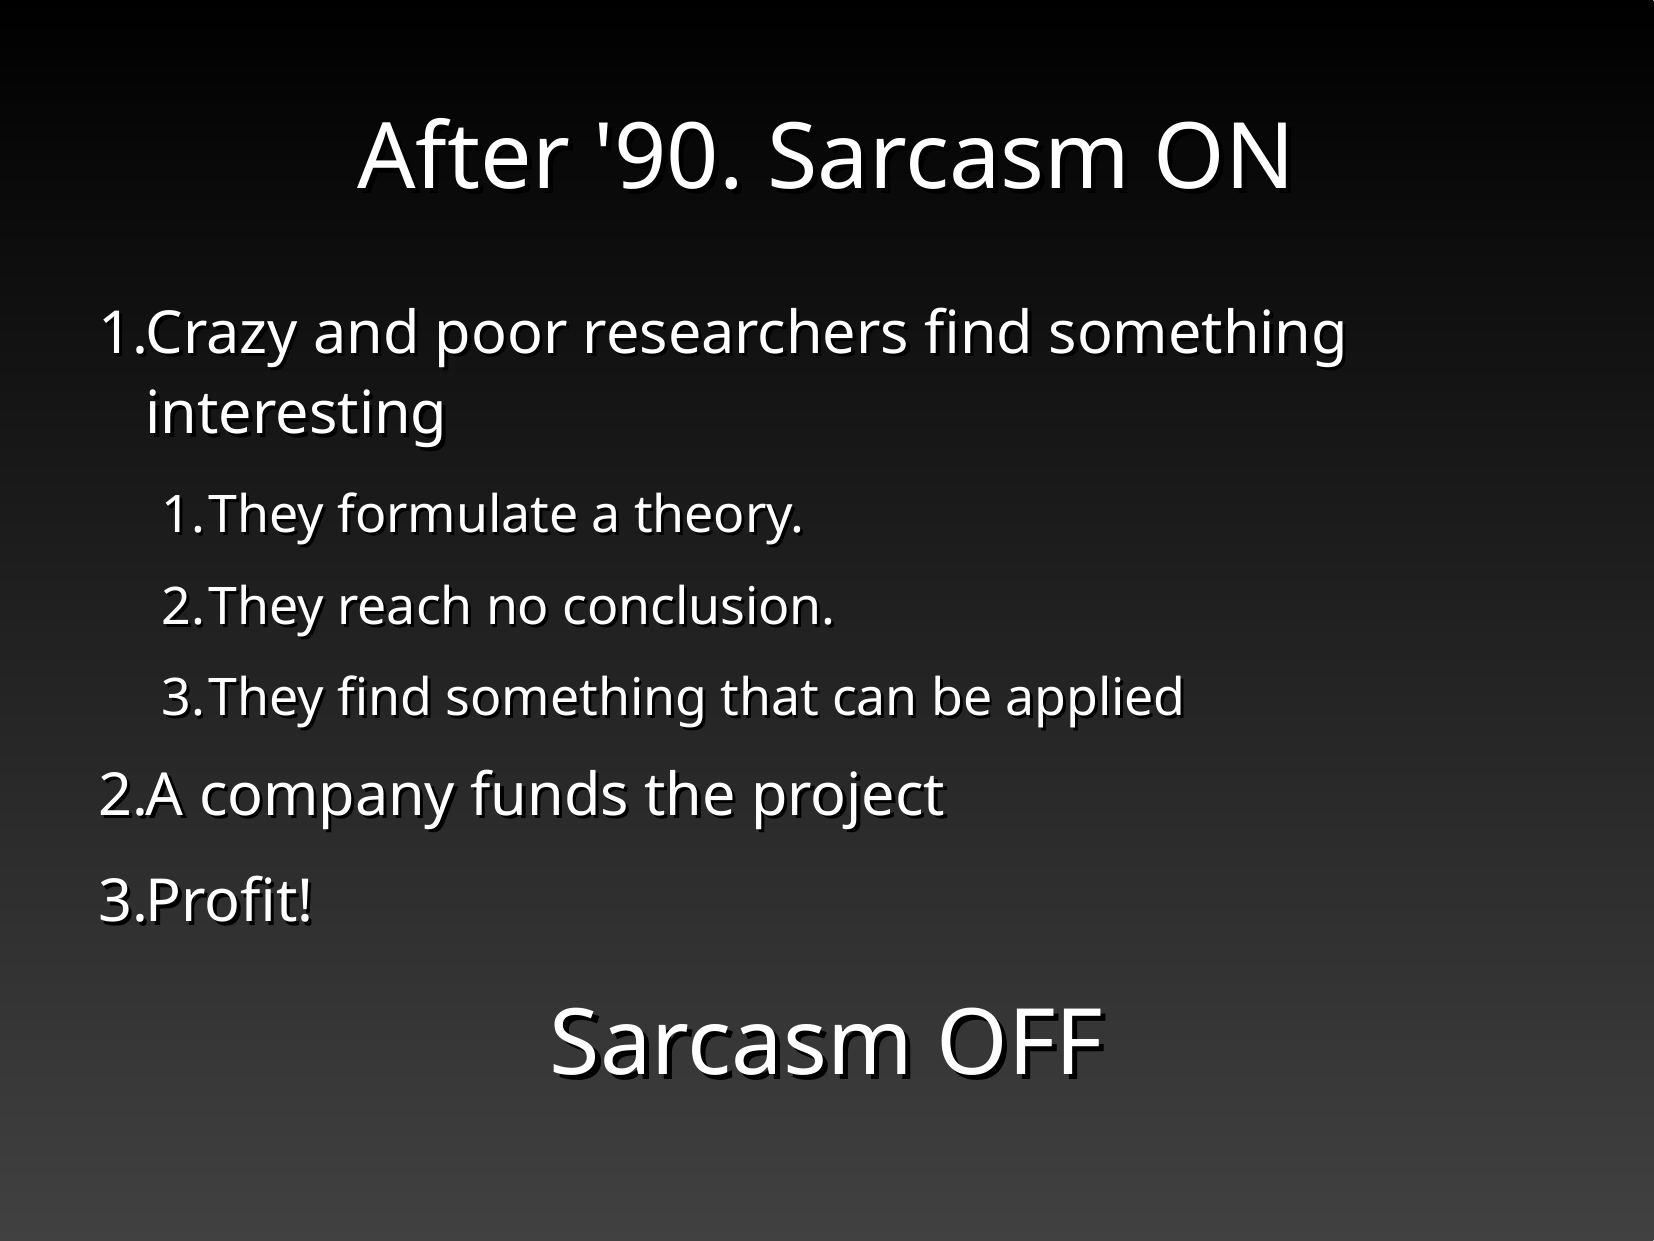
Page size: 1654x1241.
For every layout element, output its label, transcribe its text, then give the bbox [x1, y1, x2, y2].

title Sarcasm OFF [82, 935, 1571, 1143]
title After '90. Sarcasm ON [82, 49, 1571, 257]
list Crazy and poor researchers find something interesting They formulate a theory. They reach no conclusion. They find something that can be applied A company funds the project Profit! [82, 290, 1571, 935]
